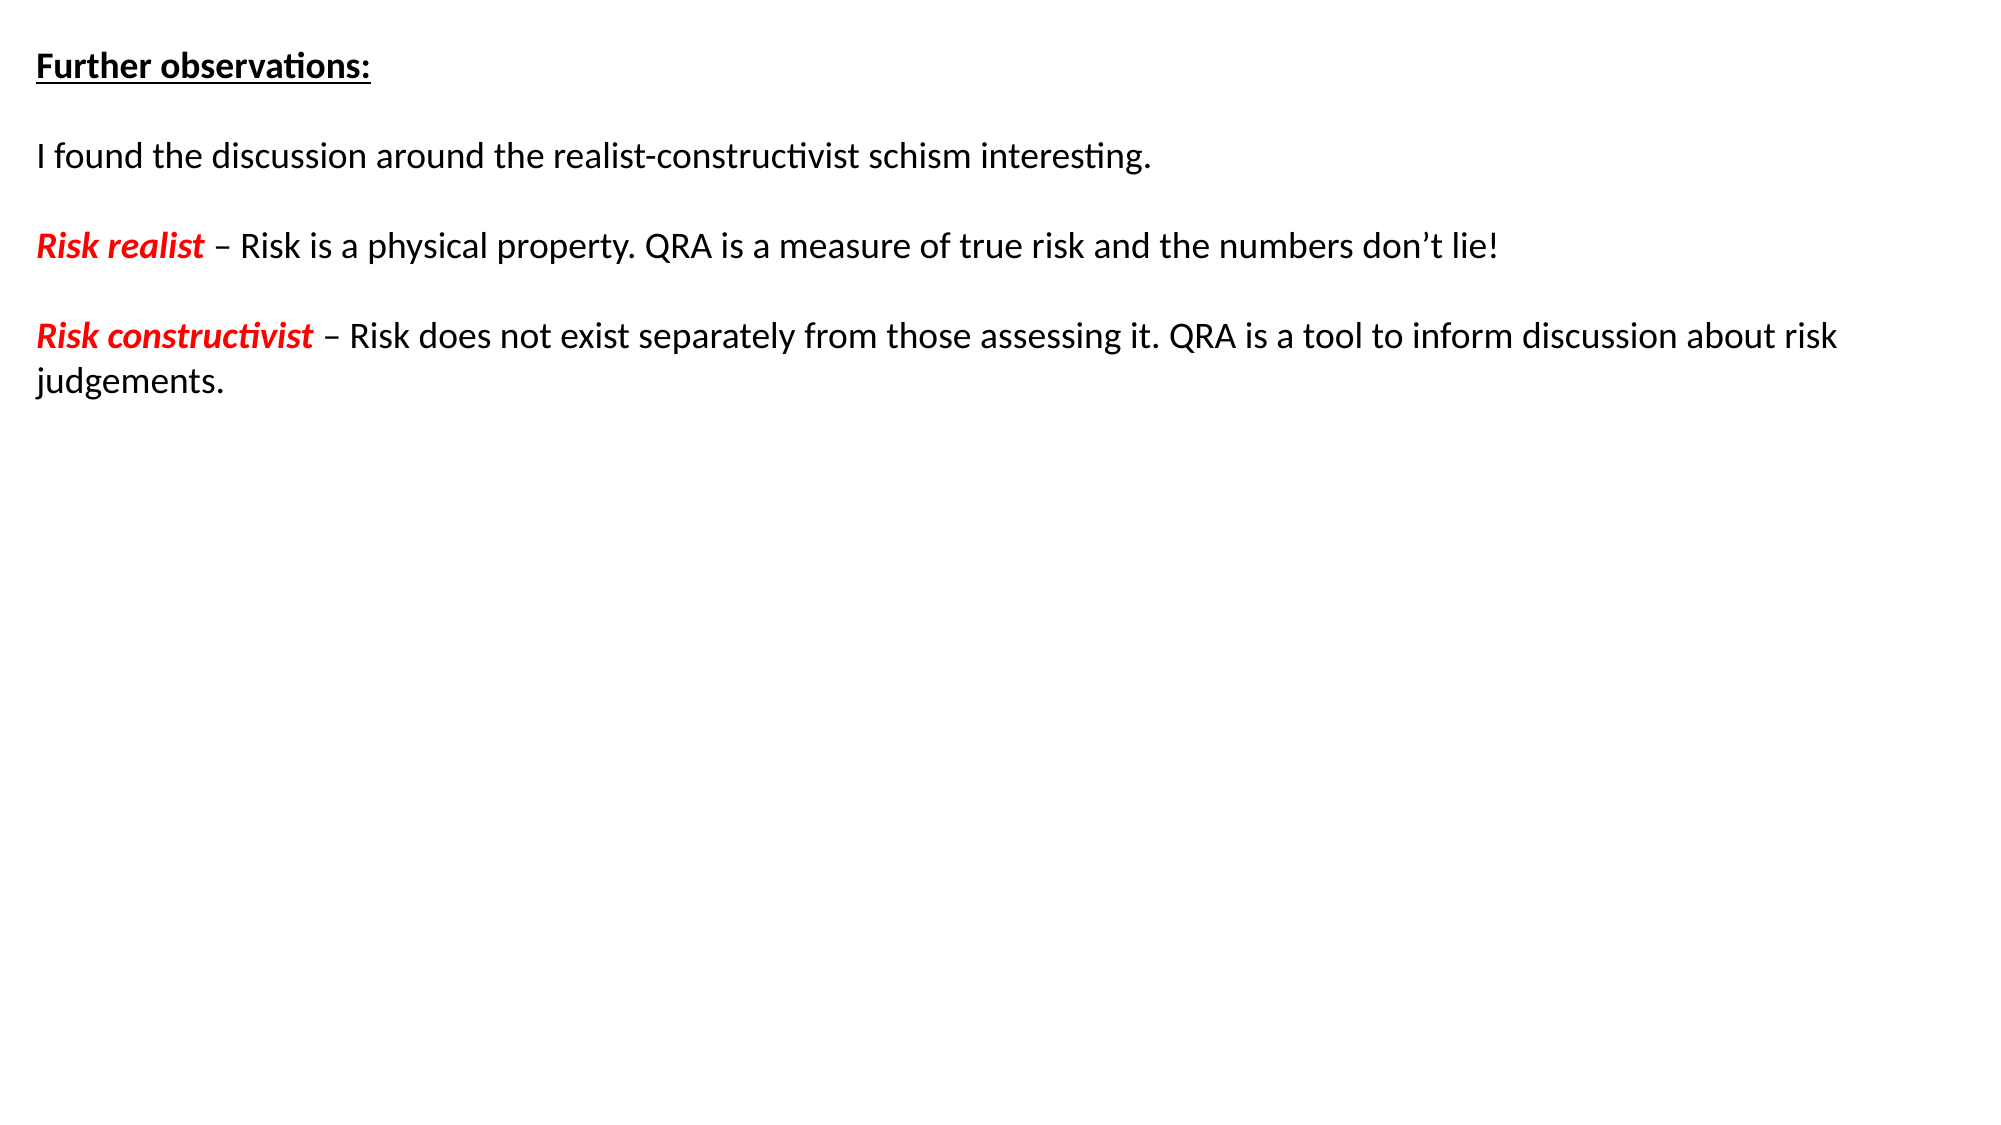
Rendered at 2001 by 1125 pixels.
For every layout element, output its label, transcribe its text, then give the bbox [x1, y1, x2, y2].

text_box Further observations: I found the discussion around the realist-constructivist schism interesting. Risk realist – Risk is a physical property. QRA is a measure of true risk and the numbers don’t lie! Risk constructivist – Risk does not exist separately from those assessing it. QRA is a tool to inform discussion about risk judgements. [21, 33, 1960, 413]
